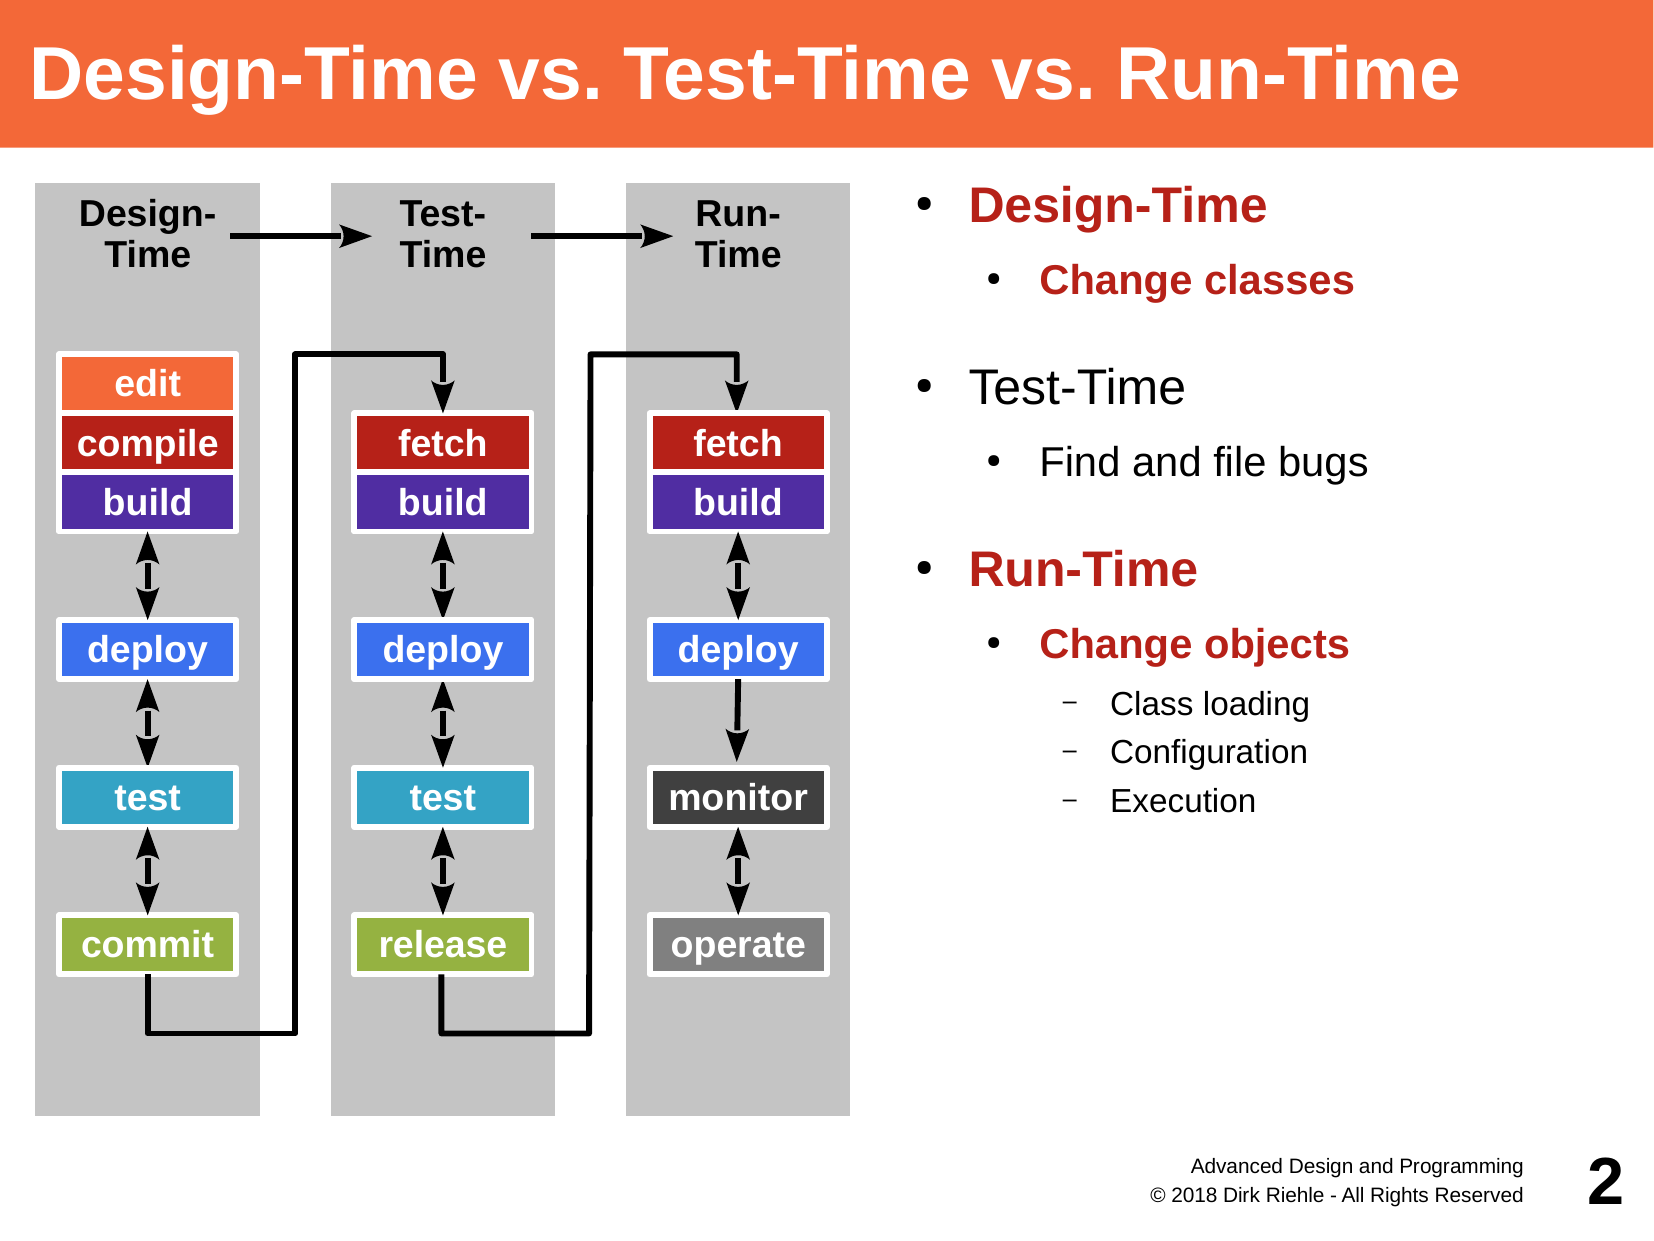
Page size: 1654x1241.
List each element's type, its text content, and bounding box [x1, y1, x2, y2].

text_box Design- Time [29, 177, 266, 1123]
text_box build [354, 473, 532, 532]
text_box commit [59, 915, 237, 975]
list Design-Time Change classes Test-Time Find and file bugs Run-Time Change objects Class loading Configuration Execution [897, 177, 1625, 1211]
text_box build [59, 472, 237, 532]
text_box operate [649, 915, 827, 975]
text_box deploy [354, 620, 532, 680]
text_box deploy [59, 620, 237, 680]
text_box deploy [649, 620, 827, 680]
text_box fetch [649, 413, 827, 473]
text_box build [649, 473, 827, 532]
text_box fetch [354, 413, 532, 473]
text_box test [59, 767, 237, 827]
text_box compile [59, 413, 237, 472]
text_box monitor [649, 767, 827, 827]
text_box Test- Time [324, 177, 562, 1123]
text_box edit [59, 354, 237, 413]
text_box release [354, 915, 532, 975]
text_box Run- Time [620, 177, 857, 1123]
text_box test [354, 767, 532, 827]
title Design-Time vs. Test-Time vs. Run-Time [0, 0, 1654, 148]
